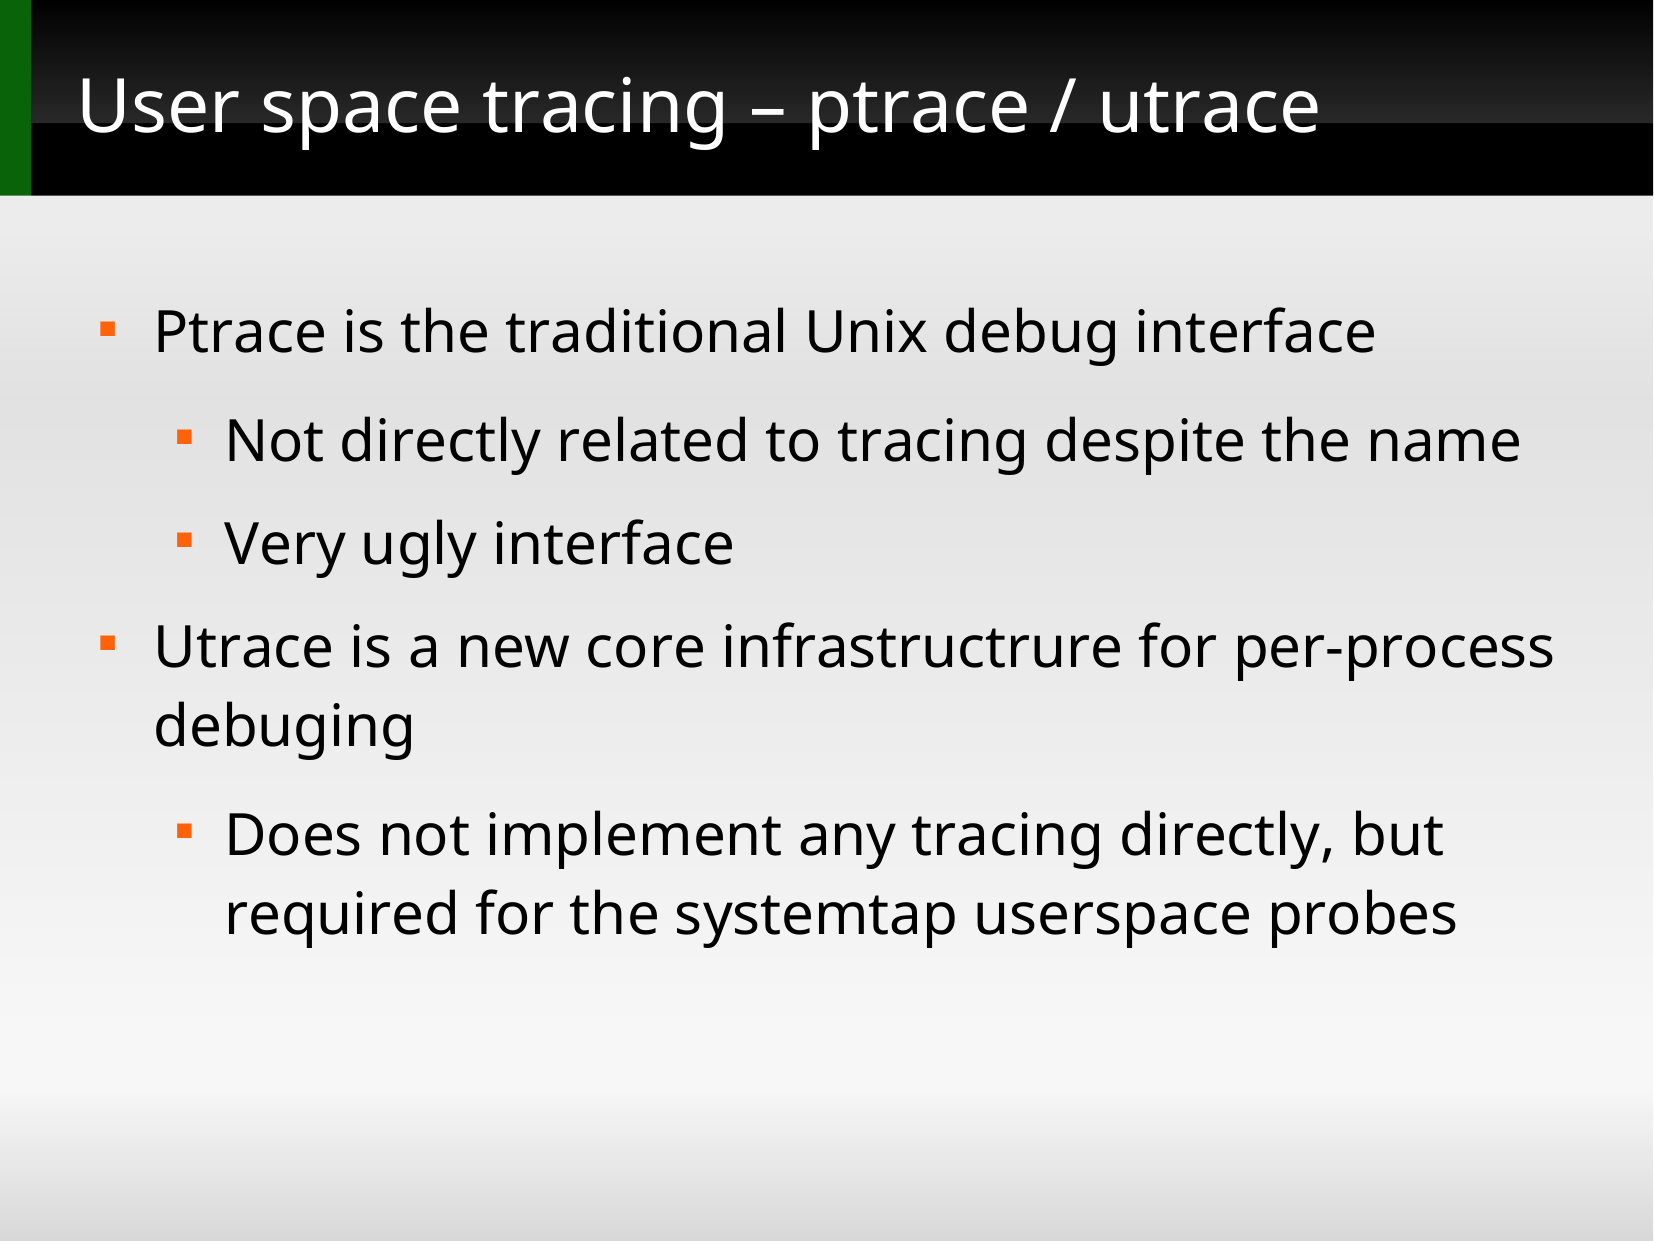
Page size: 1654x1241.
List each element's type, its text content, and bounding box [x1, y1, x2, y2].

title User space tracing – ptrace / utrace [76, 0, 1565, 208]
list Ptrace is the traditional Unix debug interface Not directly related to tracing despite the name Very ugly interface Utrace is a new core infrastructrure for per-process debuging Does not implement any tracing directly, but required for the systemtap userspace probes [82, 290, 1571, 1095]
picture [0, 0, 1654, 1241]
